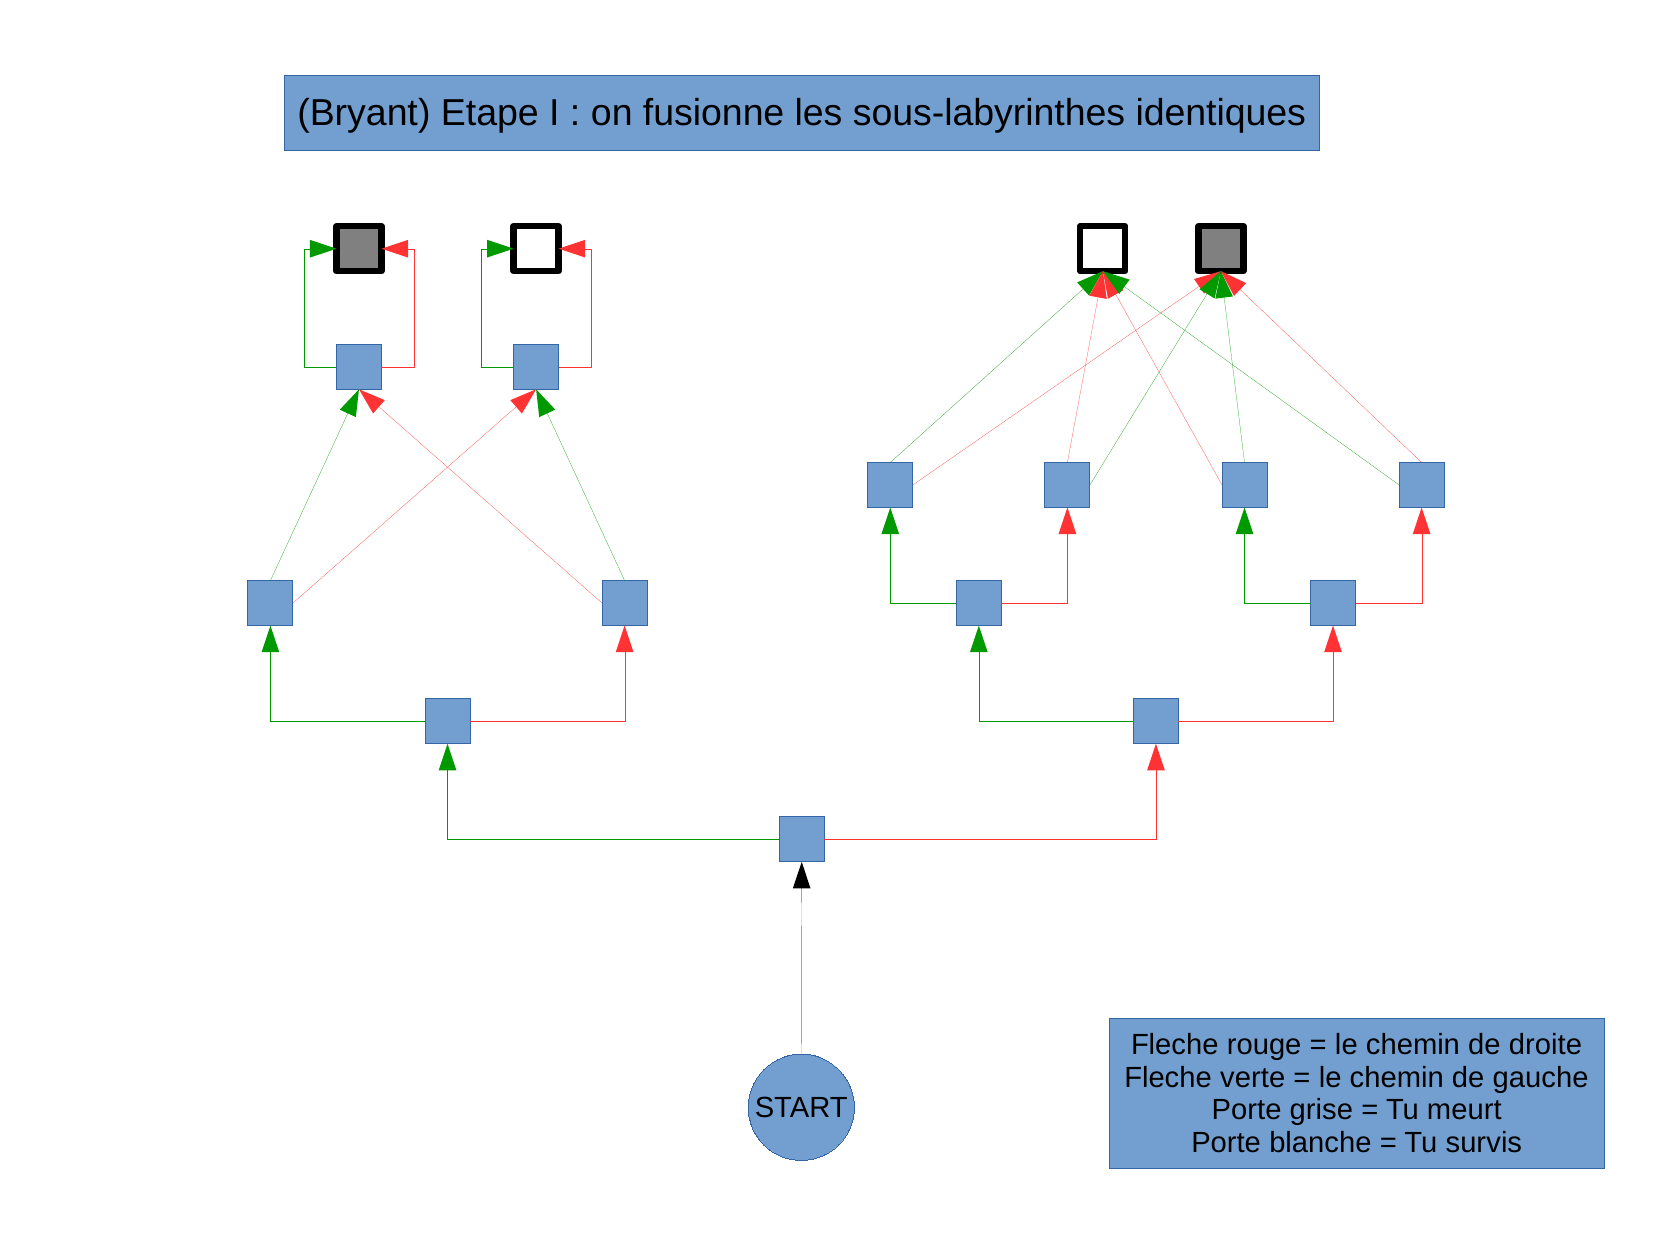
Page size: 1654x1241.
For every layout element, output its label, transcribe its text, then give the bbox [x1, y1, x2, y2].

text_box [1222, 462, 1268, 508]
text_box Fleche rouge = le chemin de droite Fleche verte = le chemin de gauche Porte grise = Tu meurt Porte blanche = Tu survis [1109, 1018, 1605, 1169]
text_box [336, 344, 382, 390]
text_box [1399, 462, 1445, 508]
text_box [867, 462, 913, 508]
text_box [1080, 226, 1126, 272]
text_box [1133, 698, 1179, 744]
text_box (Bryant) Etape I : on fusionne les sous-labyrinthes identiques [284, 75, 1320, 151]
text_box [956, 580, 1002, 626]
text_box [425, 698, 471, 744]
text_box [1310, 580, 1356, 626]
text_box [1044, 462, 1090, 508]
text_box [513, 226, 559, 272]
text_box [336, 226, 382, 272]
text_box [779, 816, 825, 862]
text_box [602, 580, 648, 626]
text_box [247, 580, 293, 626]
text_box [1198, 226, 1244, 272]
text_box [513, 344, 559, 390]
text_box START [748, 1054, 855, 1161]
